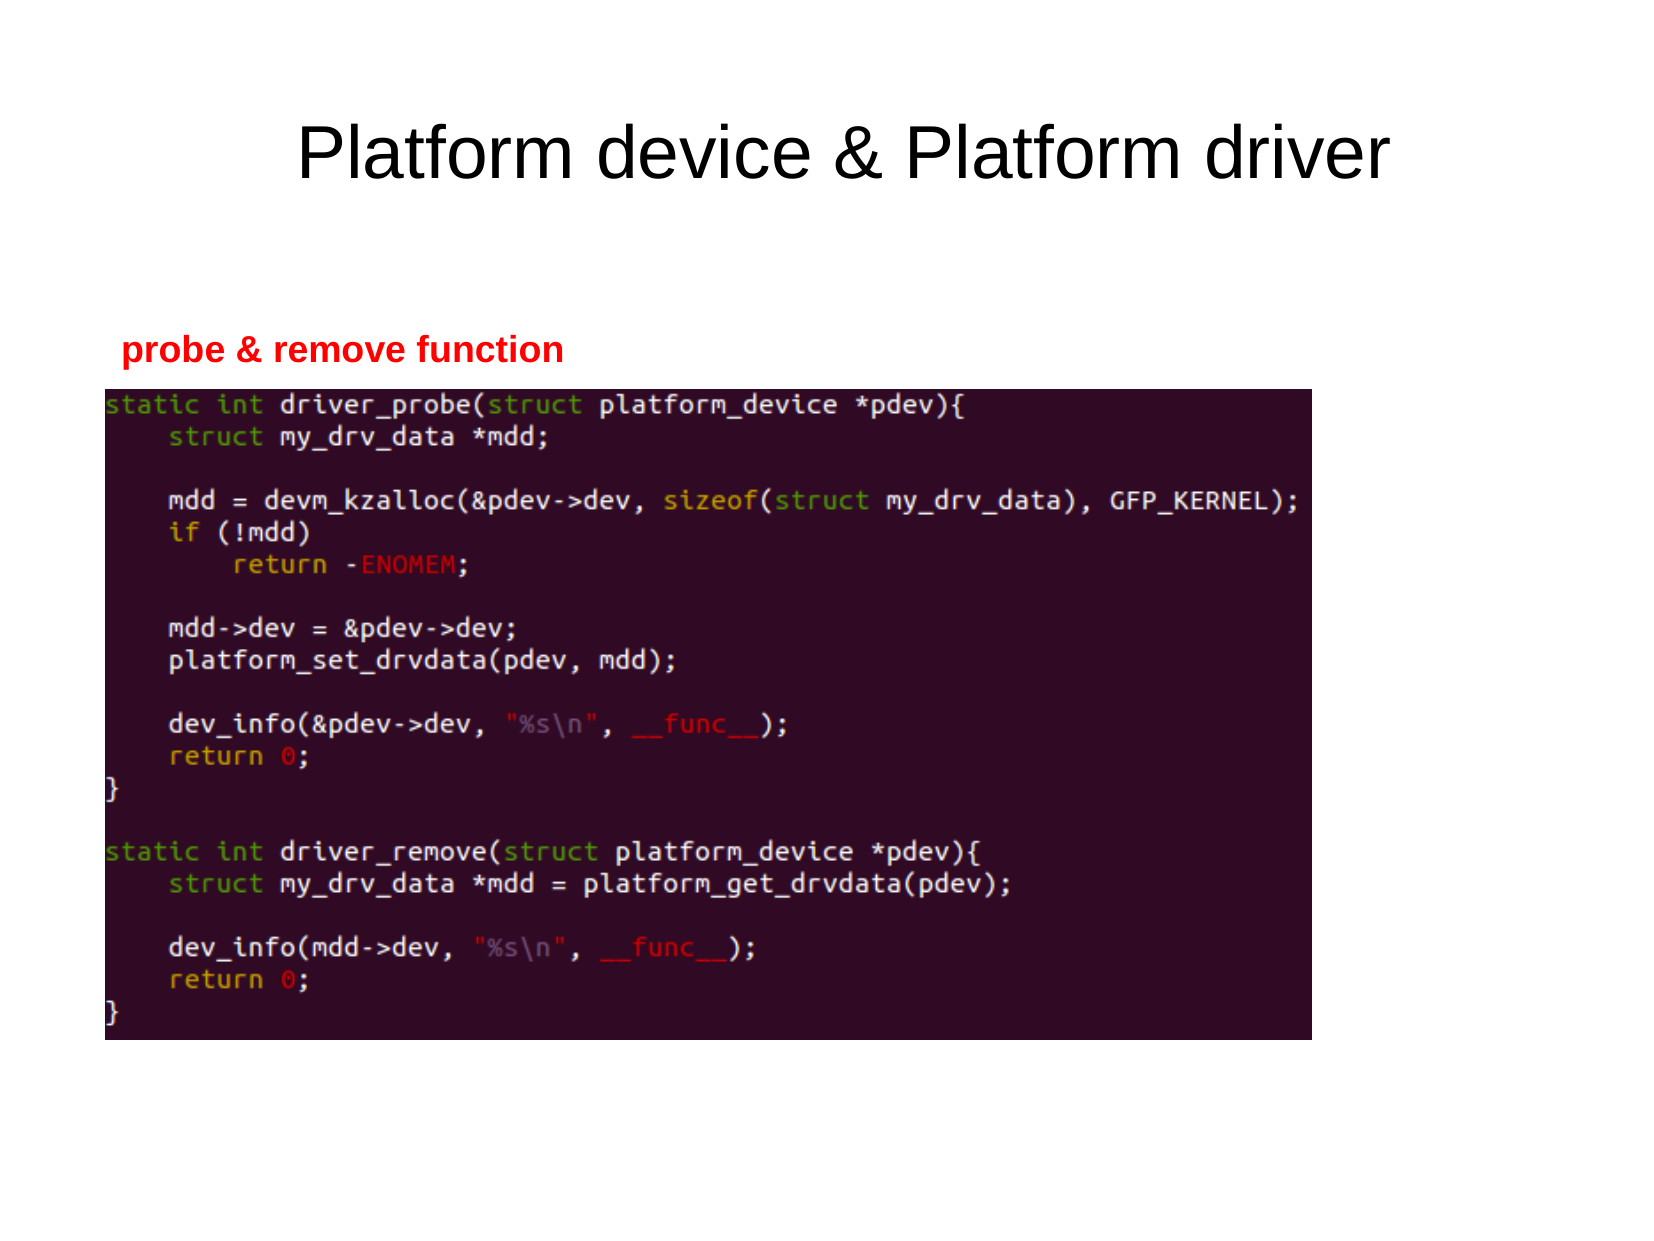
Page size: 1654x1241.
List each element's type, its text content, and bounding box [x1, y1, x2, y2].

text_box probe & remove function [106, 321, 851, 378]
picture [105, 389, 1312, 1040]
title Platform device & Platform driver [82, 49, 1571, 257]
